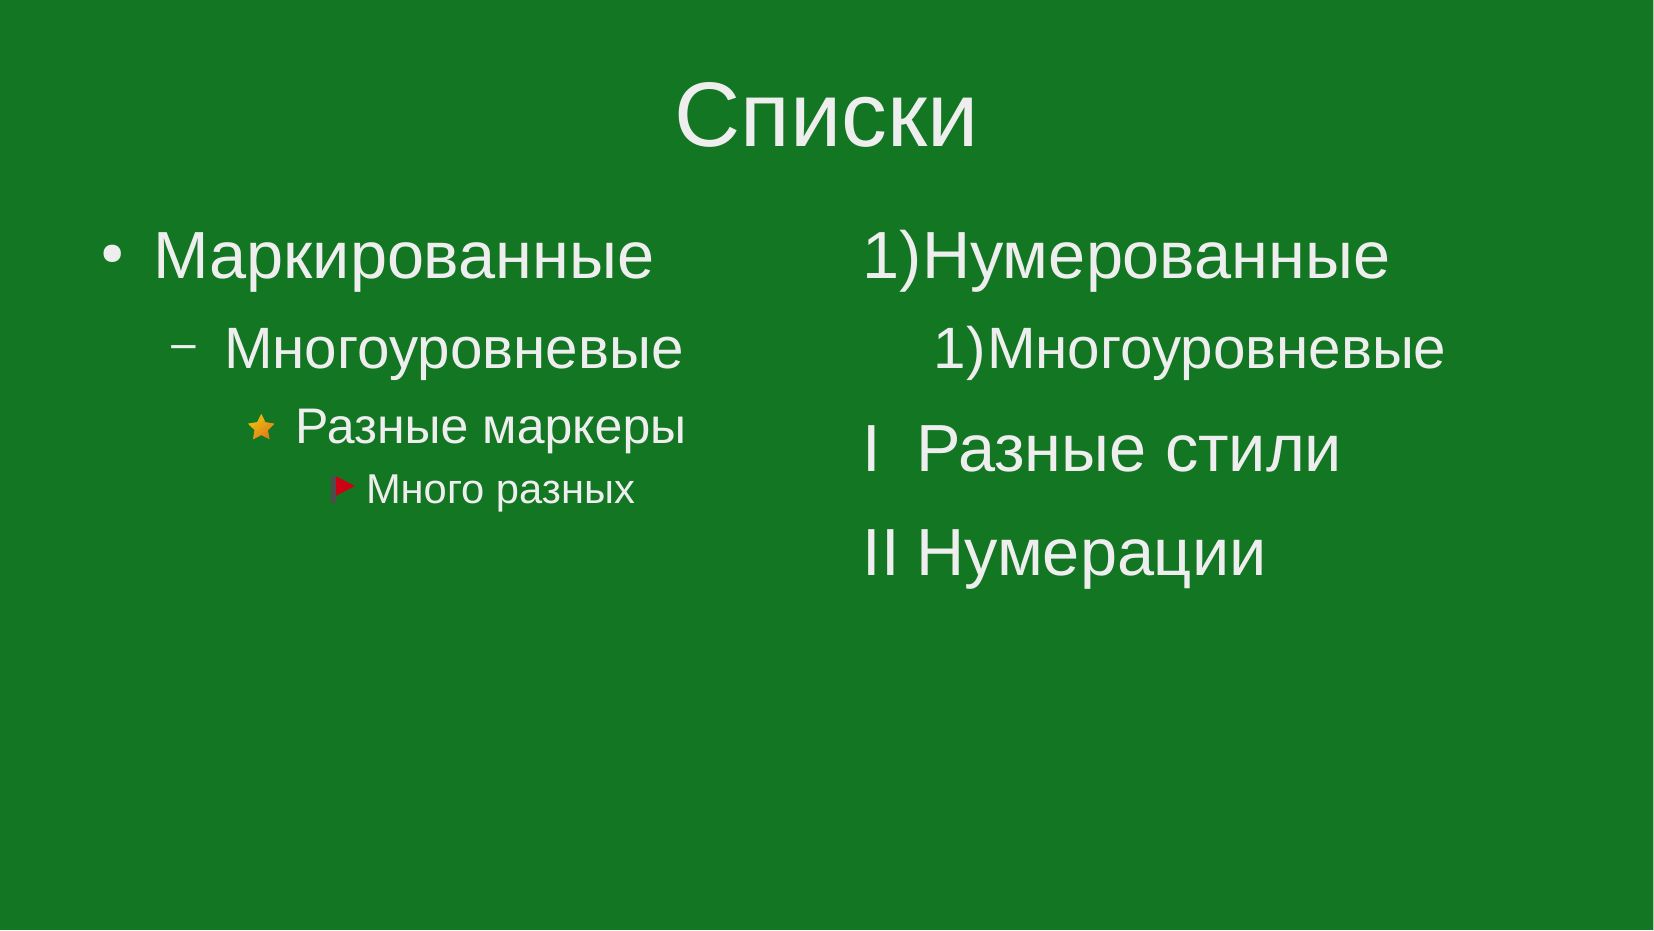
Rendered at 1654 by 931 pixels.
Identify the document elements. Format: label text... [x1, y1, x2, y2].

title Списки [82, 37, 1571, 193]
list Маркированные Многоуровневые Разные маркеры Много разных [82, 217, 809, 758]
list Нумерованные Многоуровневые Разные стили Нумерации [845, 217, 1572, 758]
